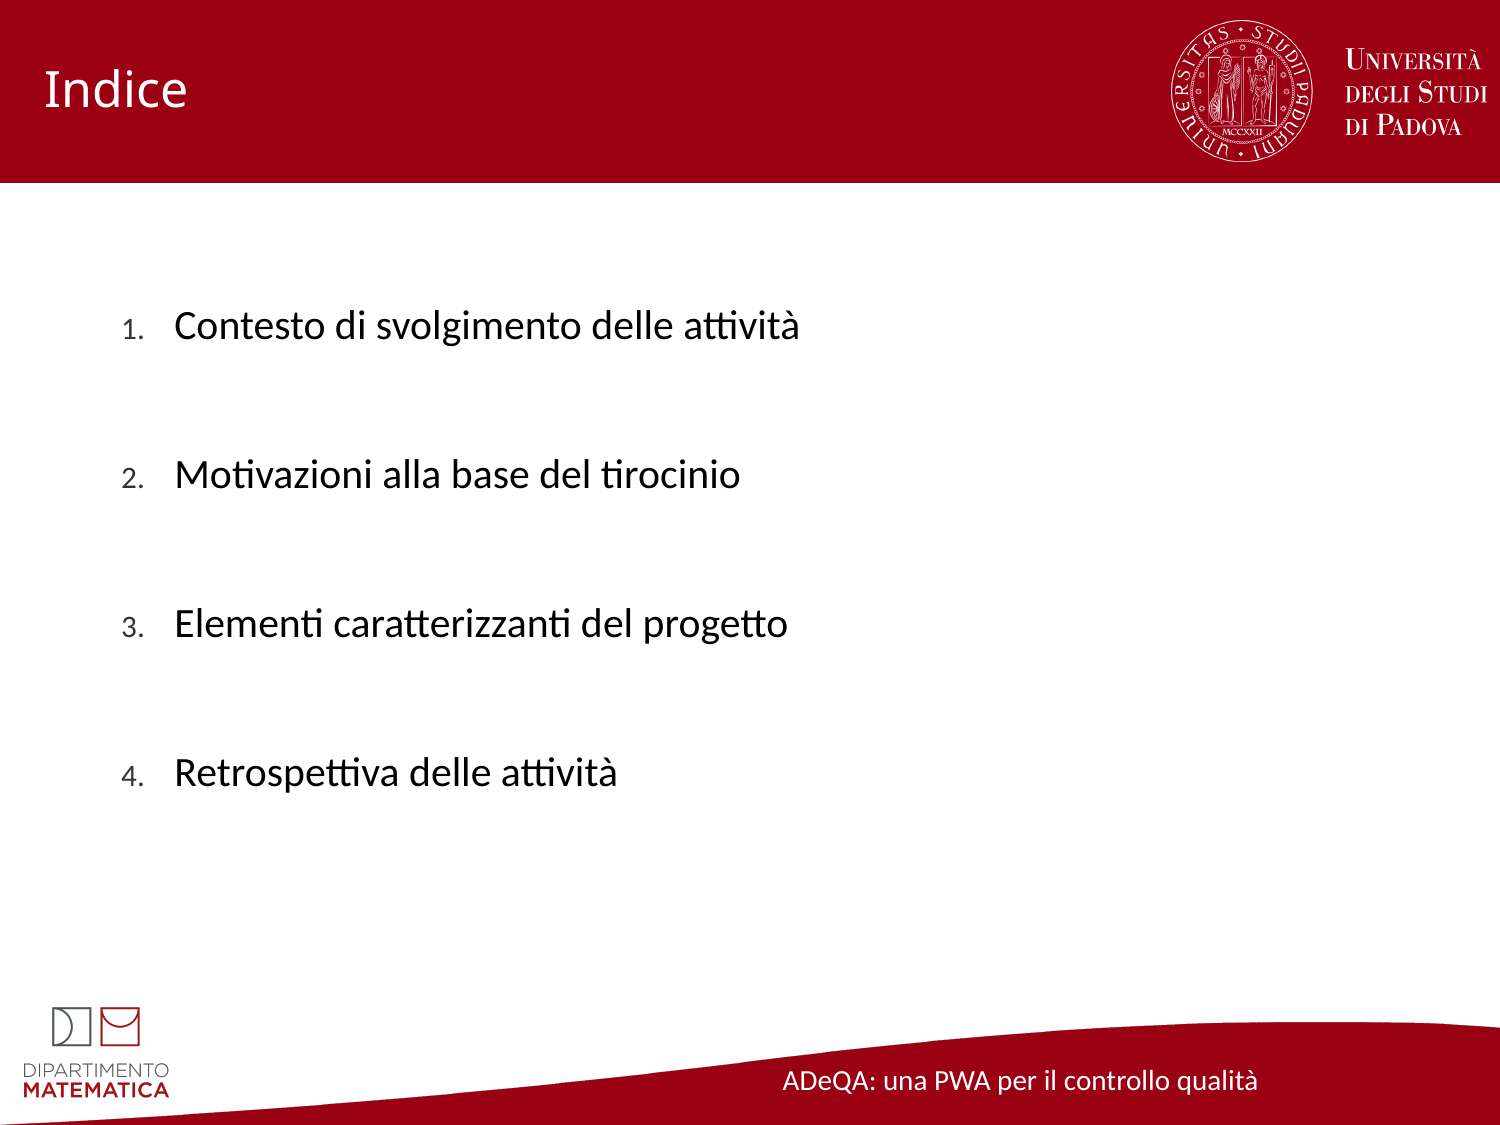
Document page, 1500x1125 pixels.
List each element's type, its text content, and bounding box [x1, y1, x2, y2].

text_box ADeQA: una PWA per il controllo qualità [767, 1033, 1388, 1125]
picture [0, 1007, 1500, 1125]
title Indice [29, 0, 1188, 183]
picture [1188, 20, 1487, 162]
list Contesto di svolgimento delle attività Motivazioni alla base del tirocinio Elementi caratterizzanti del progetto Retrospettiva delle attività [88, 295, 1447, 857]
